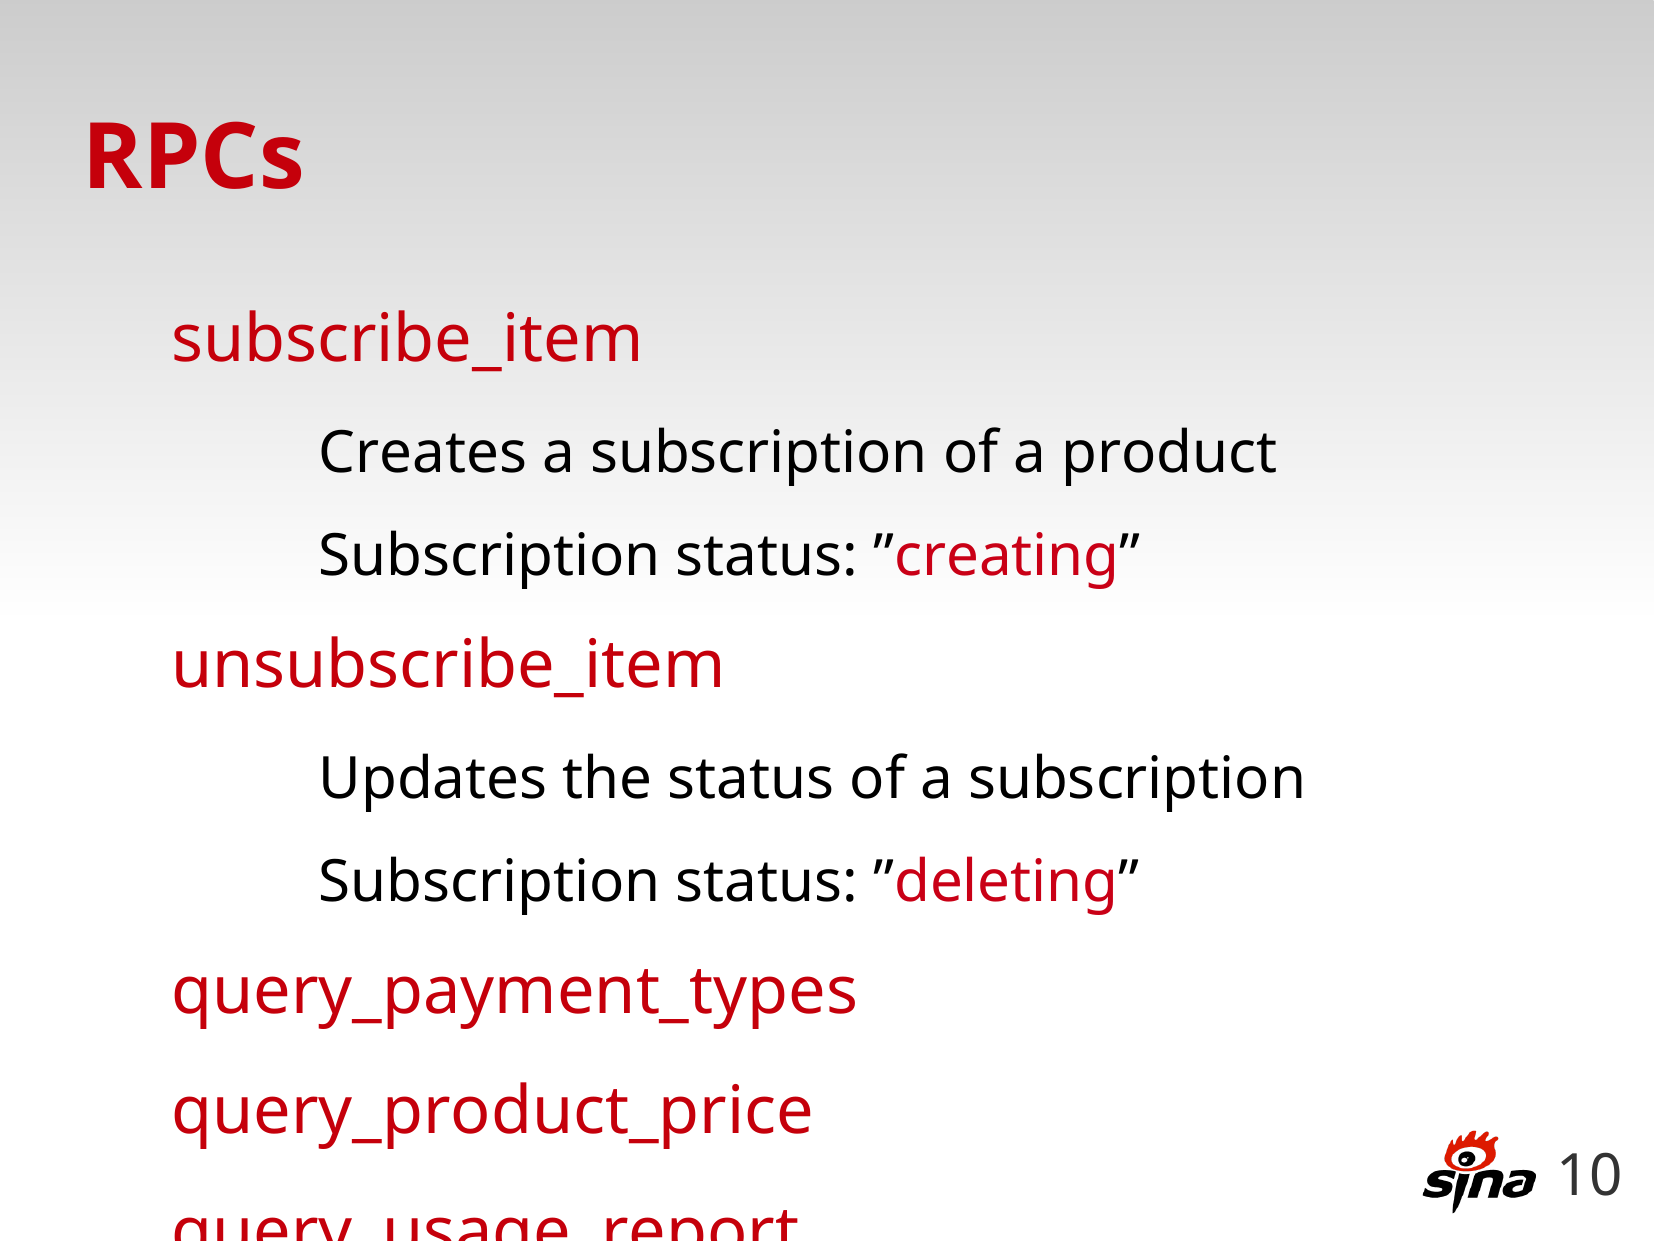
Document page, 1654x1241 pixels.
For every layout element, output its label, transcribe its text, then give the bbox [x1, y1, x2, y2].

title RPCs [82, 49, 1571, 257]
list subscribe_item Creates a subscription of a product Subscription status: ”creating” unsubscribe_item Updates the status of a subscription Subscription status: ”deleting” query_payment_types query_product_price query_usage_report [82, 290, 1571, 1138]
picture [1394, 1138, 1564, 1241]
